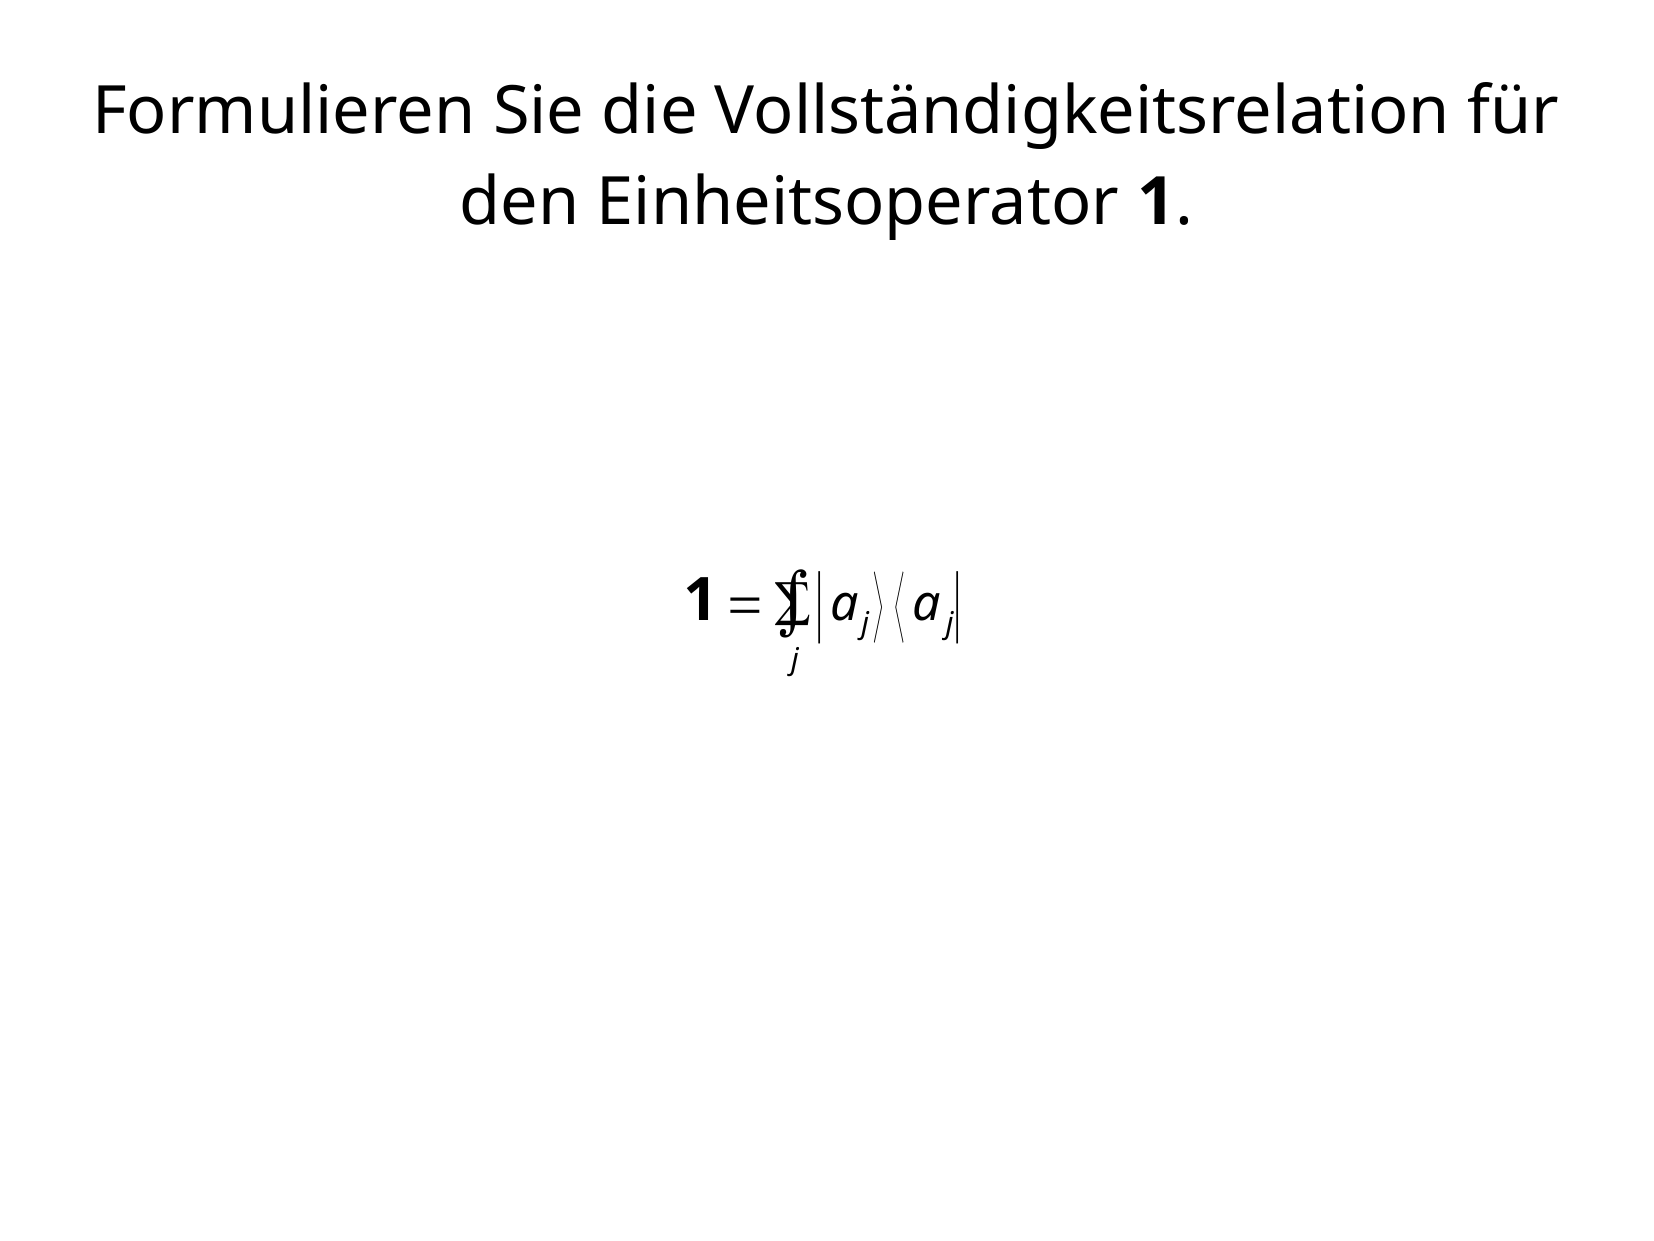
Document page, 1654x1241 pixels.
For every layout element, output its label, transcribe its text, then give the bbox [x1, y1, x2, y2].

title Formulieren Sie die Vollständigkeitsrelation für den Einheitsoperator 1. [82, 49, 1571, 257]
chart [674, 562, 979, 678]
